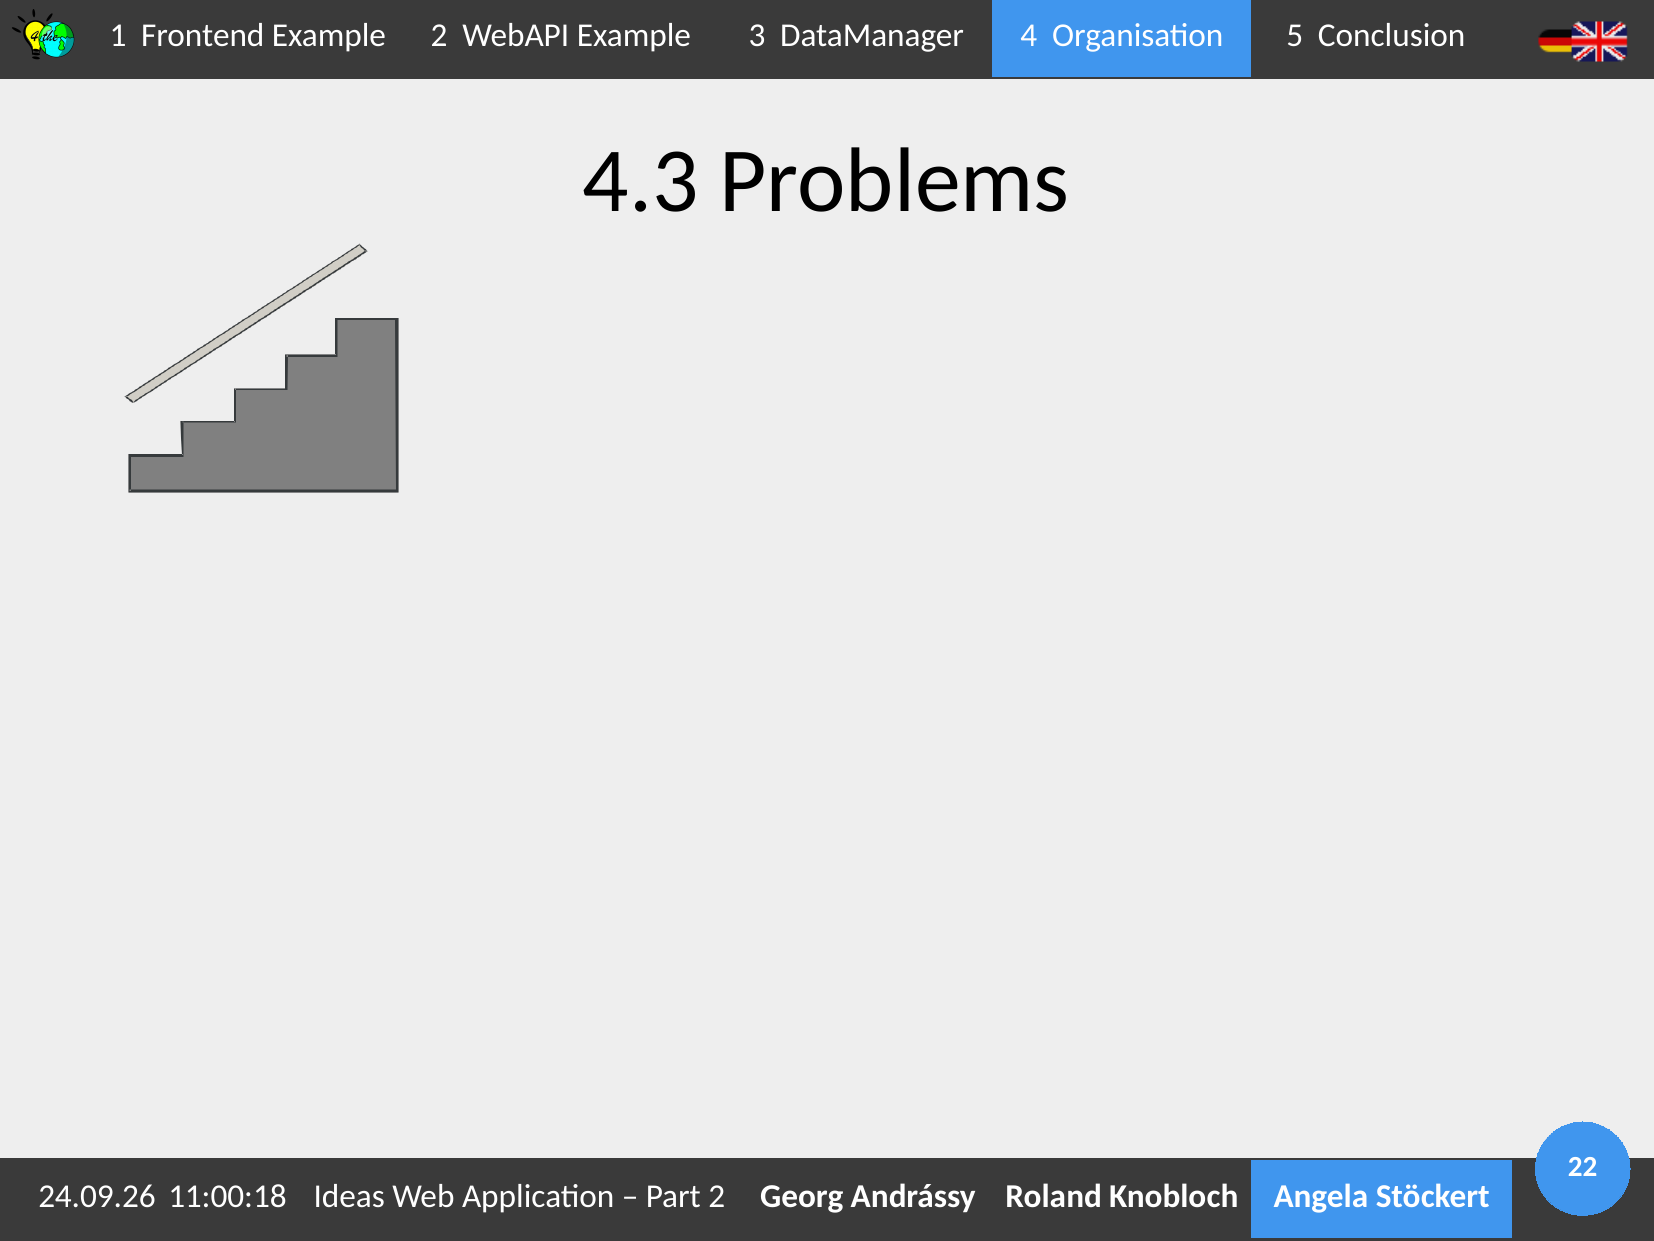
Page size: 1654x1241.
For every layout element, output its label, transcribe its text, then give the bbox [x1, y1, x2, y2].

title 4.3 Problems [82, 106, 1571, 272]
text_box Angela Stöckert [1251, 1160, 1512, 1238]
text_box 2 WebAPI Example [401, 0, 720, 77]
text_box Ideas Web Application – Part 2 [307, 1160, 733, 1238]
picture [2, 0, 83, 79]
text_box 5 Conclusion [1251, 0, 1501, 77]
text_box 3 DataManager [720, 0, 992, 77]
text_box 4 Organisation [992, 0, 1251, 77]
text_box Georg Andrássy [744, 1160, 992, 1238]
text_box Roland Knobloch [992, 1160, 1251, 1238]
picture [1536, 18, 1629, 64]
picture [124, 230, 420, 526]
text_box 1 Frontend Example [94, 0, 401, 77]
